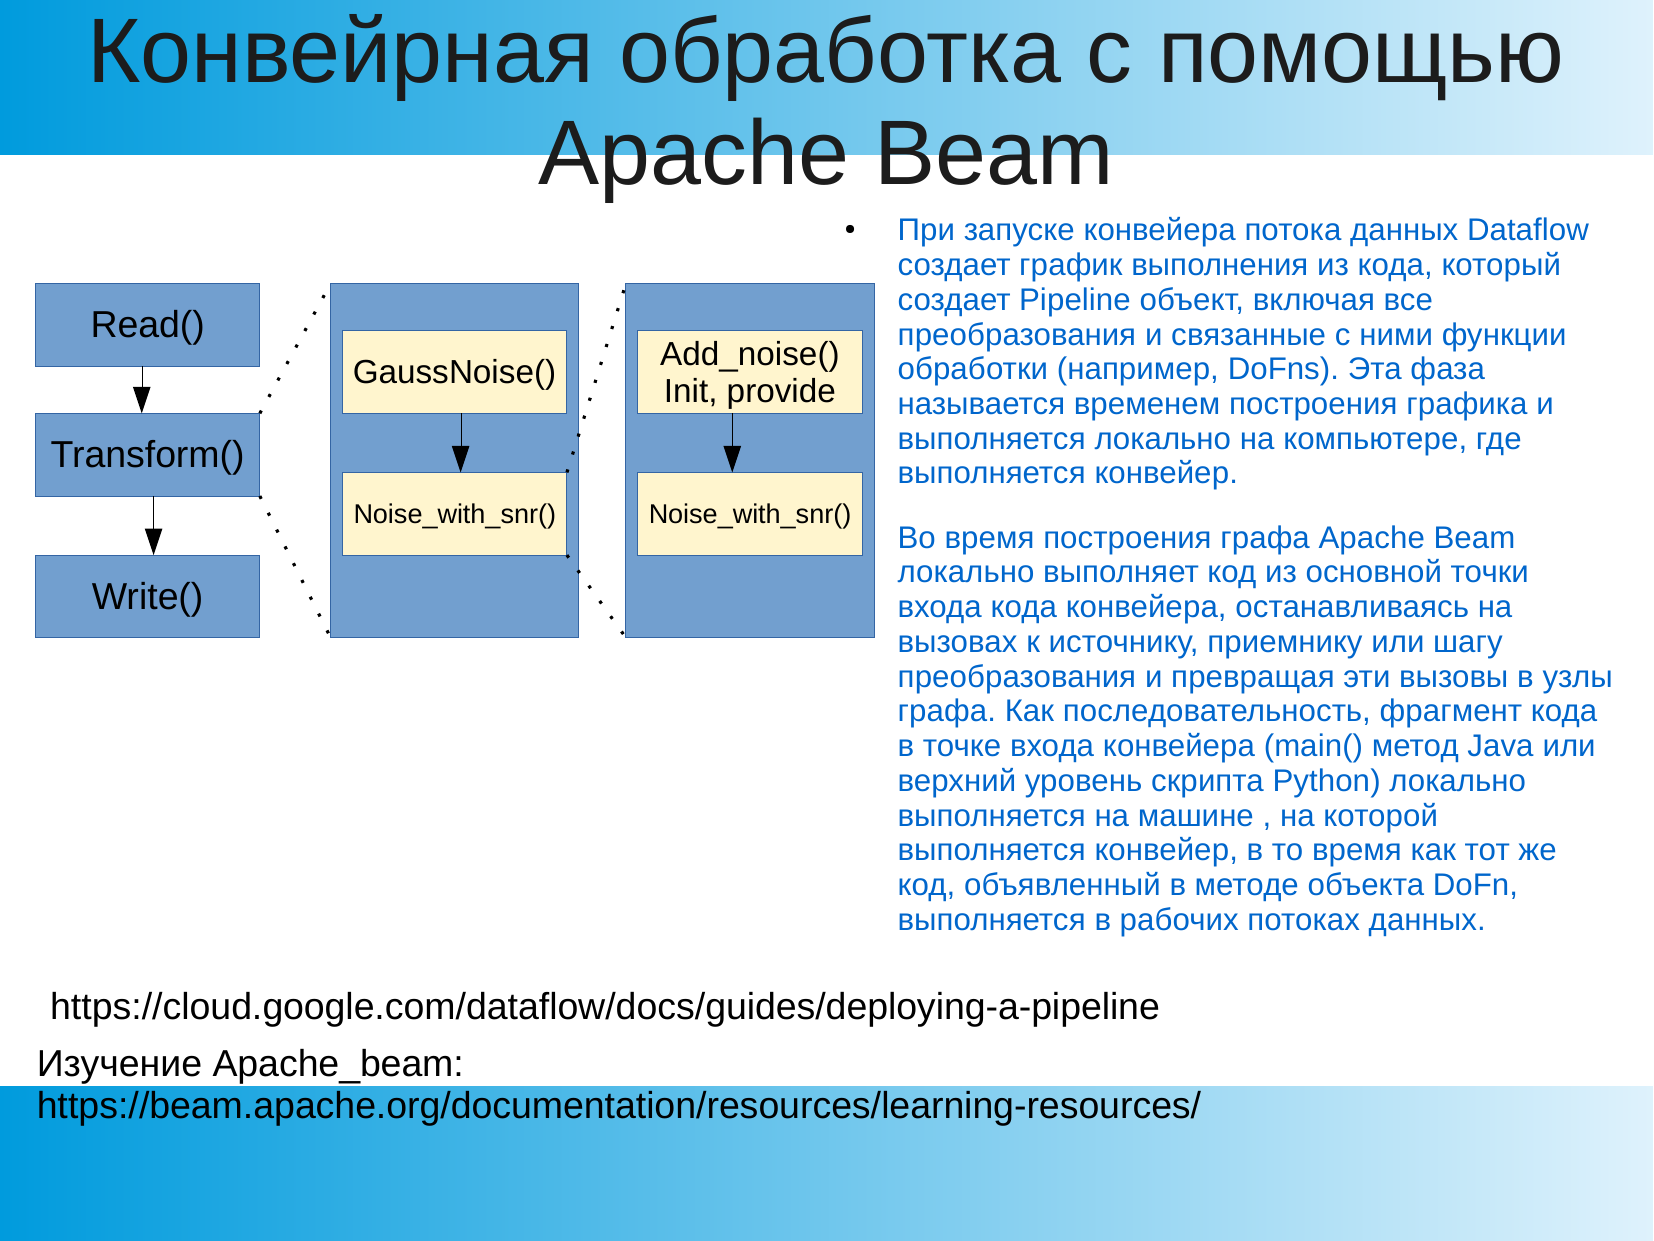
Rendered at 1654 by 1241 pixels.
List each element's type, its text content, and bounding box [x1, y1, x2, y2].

text_box Изучение Apache_beam: https://beam.apache.org/documentation/resources/learning-resources/ [22, 1035, 1217, 1134]
title Конвейрная обработка с помощью Apache Beam [82, 0, 1571, 205]
text_box Noise_with_snr() [637, 472, 863, 556]
list При запуске конвейера потока данных Dataflow создает график выполнения из кода, который создает Pipeline объект, включая все преобразования и связанные с ними функции обработки (например, DoFns). Эта фаза называется временем построения графика и выполняется локально на компьютере, где выполняется конвейер. Во время построения графа Apache Beam локально выполняет код из основной точки входа кода конвейера, останавливаясь на вызовах к источнику, приемнику или шагу преобразования и превращая эти вызовы в узлы графа. Как последовательность, фрагмент кода в точке входа конвейера (main() метод Java или верхний уровень скрипта Python) локально выполняется на машине , на которой выполняется конвейер, в то время как тот же код, объявленный в методе объекта DoFn, выполняется в рабочих потоках данных. [826, 212, 1619, 1075]
text_box [625, 283, 875, 638]
text_box Add_noise() Init, provide [637, 330, 863, 414]
text_box GaussNoise() [342, 330, 567, 414]
text_box Read() [35, 283, 260, 367]
text_box Noise_with_snr() [342, 472, 567, 556]
text_box Transform() [35, 413, 260, 497]
text_box https://cloud.google.com/dataflow/docs/guides/deploying-a-pipeline [35, 978, 1176, 1035]
text_box Write() [35, 555, 260, 638]
text_box [330, 283, 579, 638]
